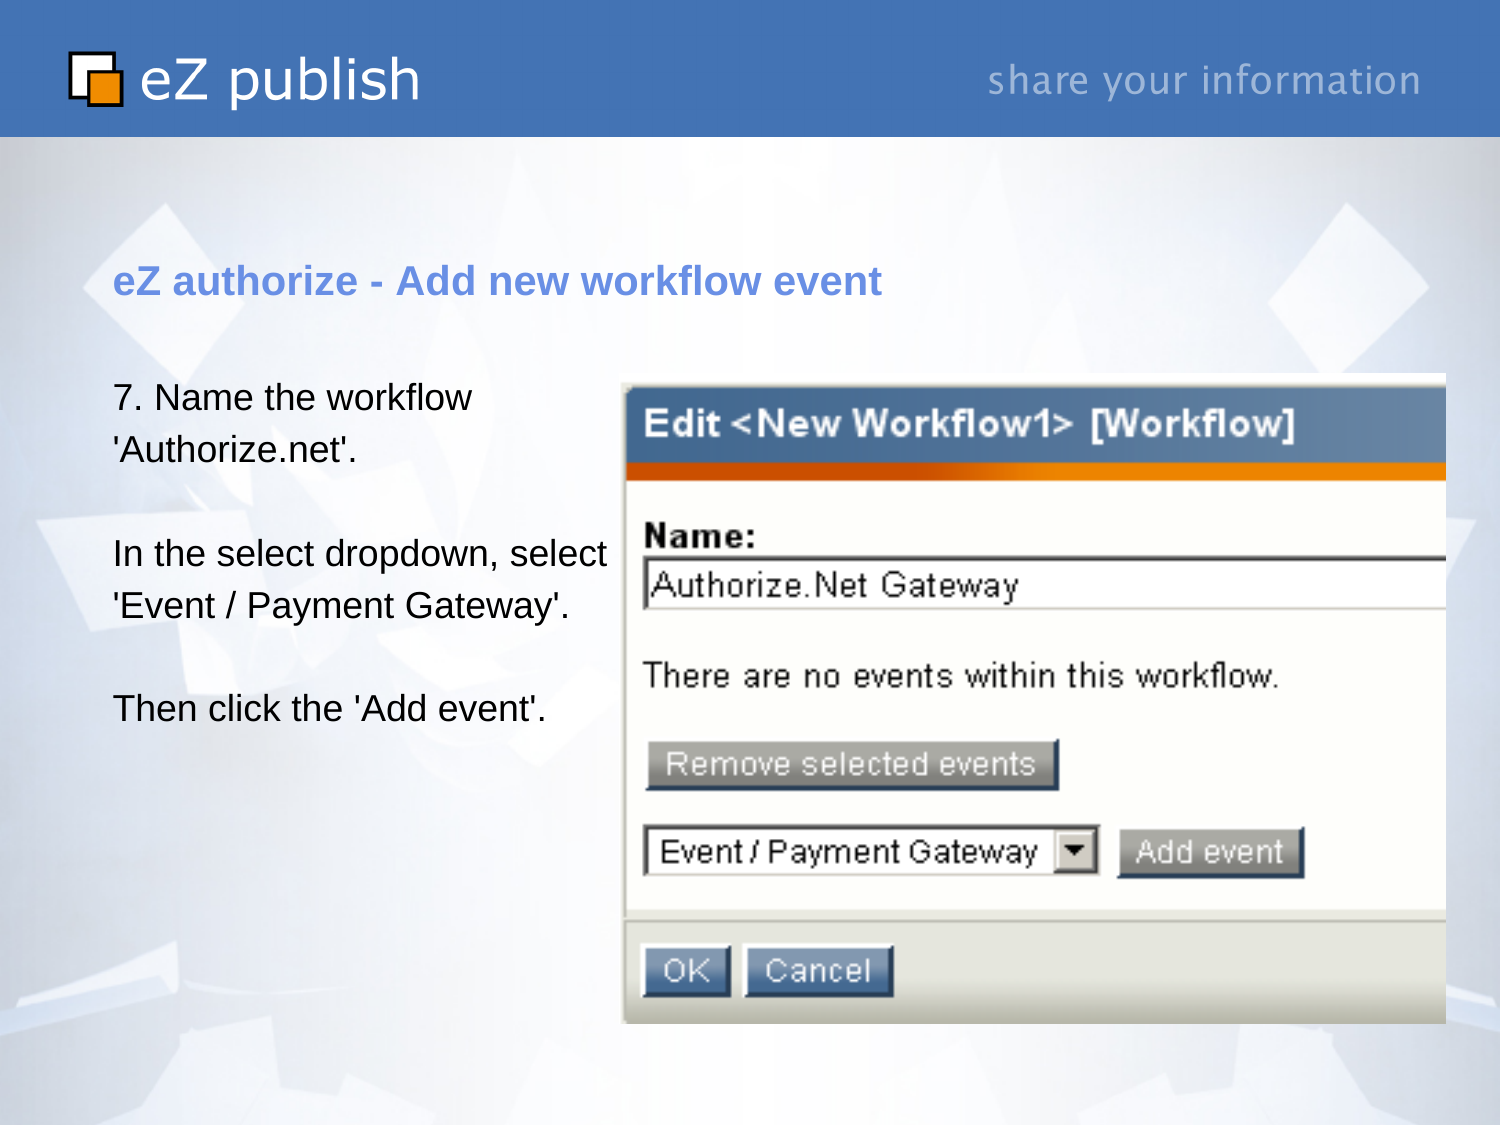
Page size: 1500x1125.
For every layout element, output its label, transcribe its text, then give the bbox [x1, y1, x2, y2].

picture [0, 0, 1500, 1125]
title eZ authorize - Add new workflow event [112, 237, 1500, 325]
list 7. Name the workflow 'Authorize.net'. In the select dropdown, select 'Event / Payment Gateway'. Then click the 'Add event'. [112, 324, 1388, 1000]
